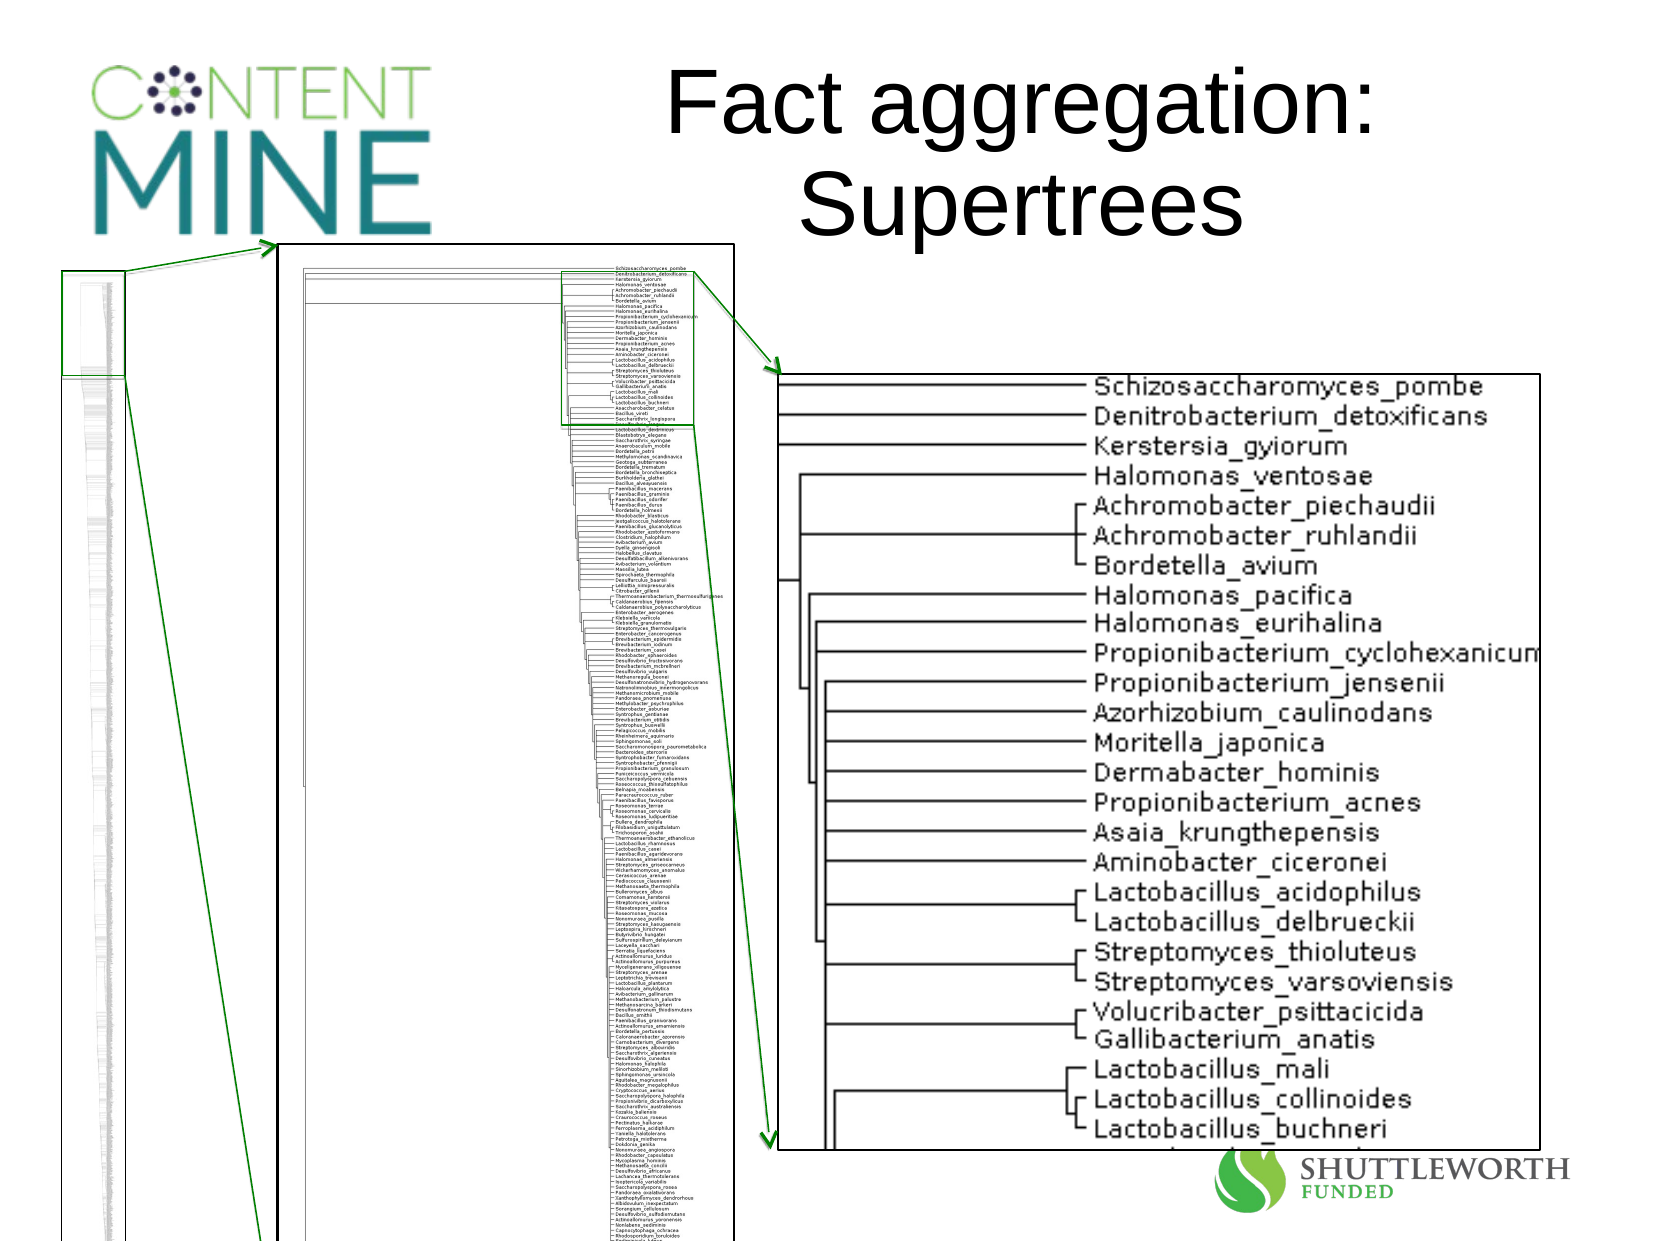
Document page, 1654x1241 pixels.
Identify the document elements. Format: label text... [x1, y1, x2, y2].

picture [278, 245, 733, 1241]
picture [694, 279, 733, 778]
picture [63, 276, 123, 375]
picture [1200, 1112, 1581, 1222]
picture [779, 375, 1540, 1150]
title Fact aggregation: Supertrees [472, 49, 1571, 257]
picture [62, 376, 125, 1241]
picture [91, 64, 432, 236]
picture [562, 276, 693, 424]
